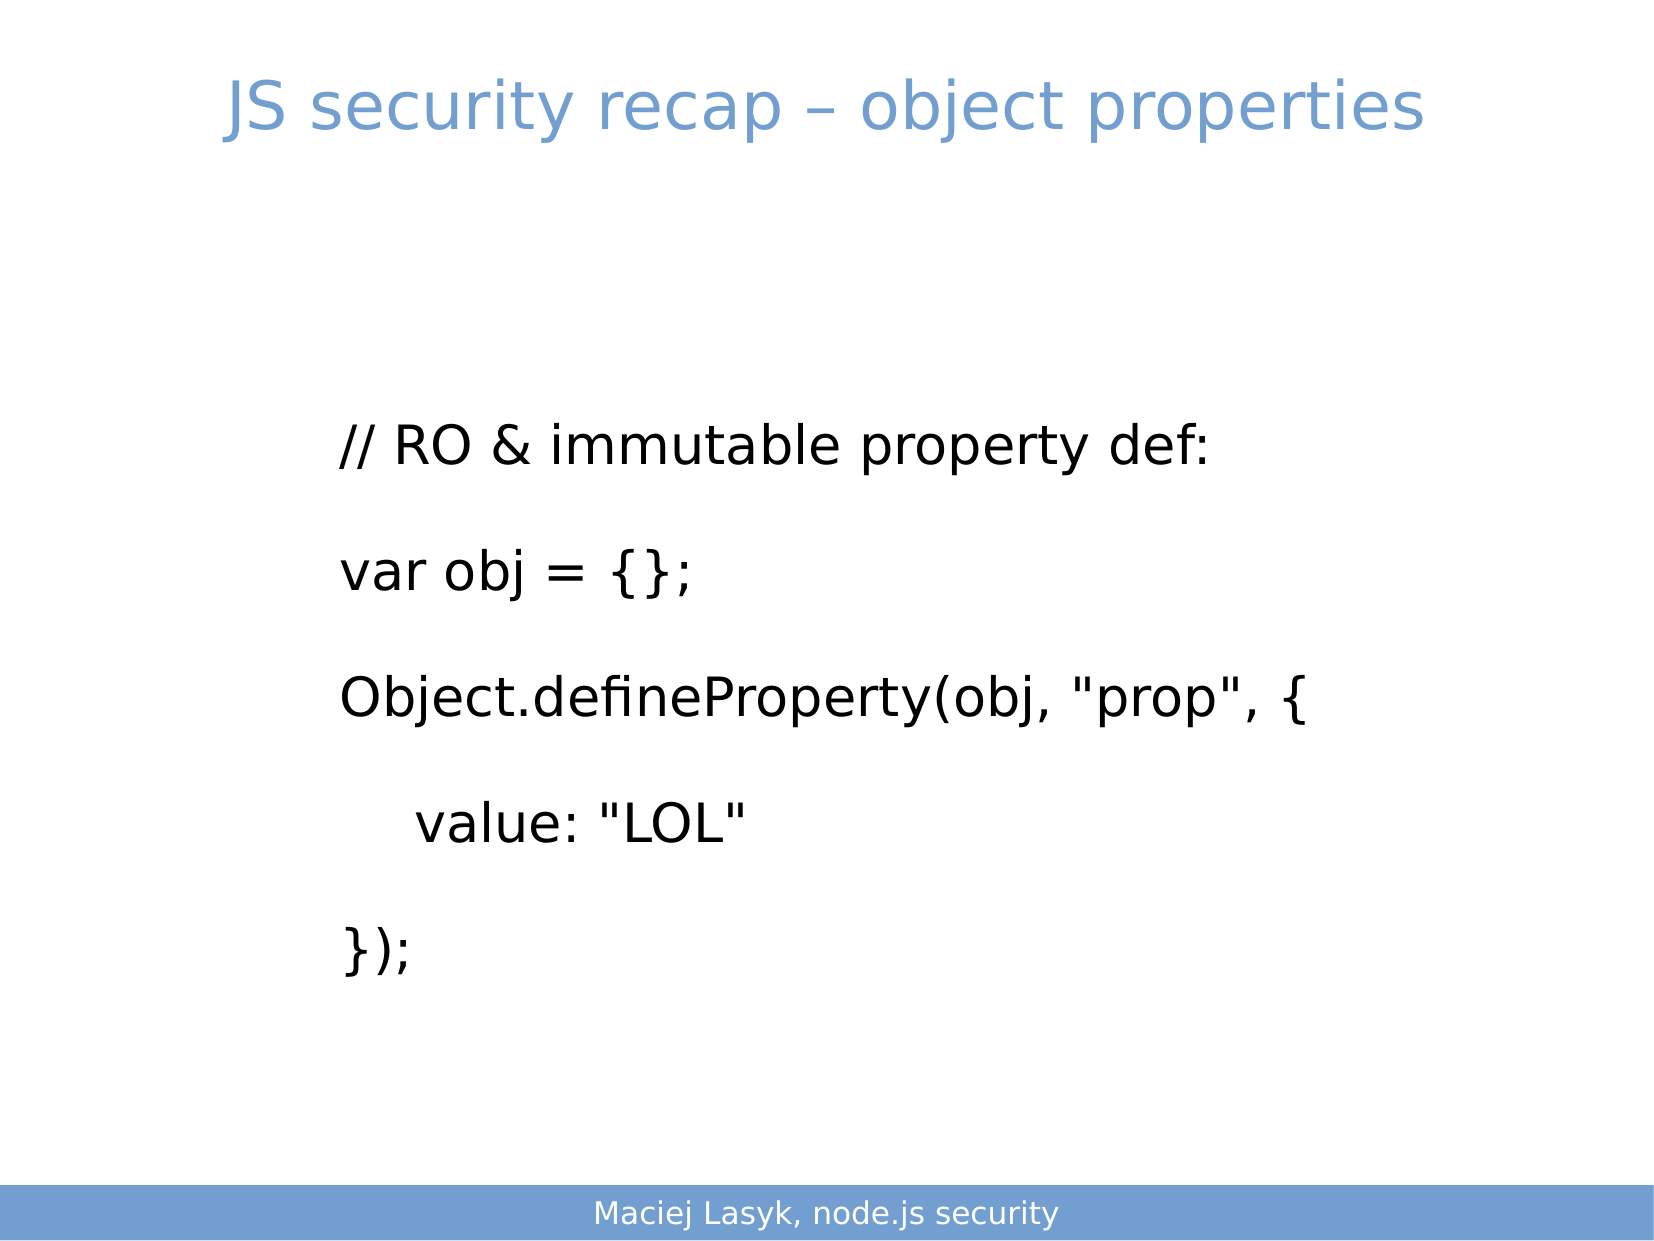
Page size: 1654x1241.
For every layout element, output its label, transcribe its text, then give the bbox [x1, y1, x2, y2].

text_box // RO & immutable property def: var obj = {}; Object.defineProperty(obj, "prop", { value: "LOL" }); [324, 343, 1329, 926]
text_box Maciej Lasyk, node.js security [578, 1188, 1076, 1240]
text_box JS security recap – object properties [211, 60, 1443, 153]
text_box [0, 1185, 1654, 1241]
